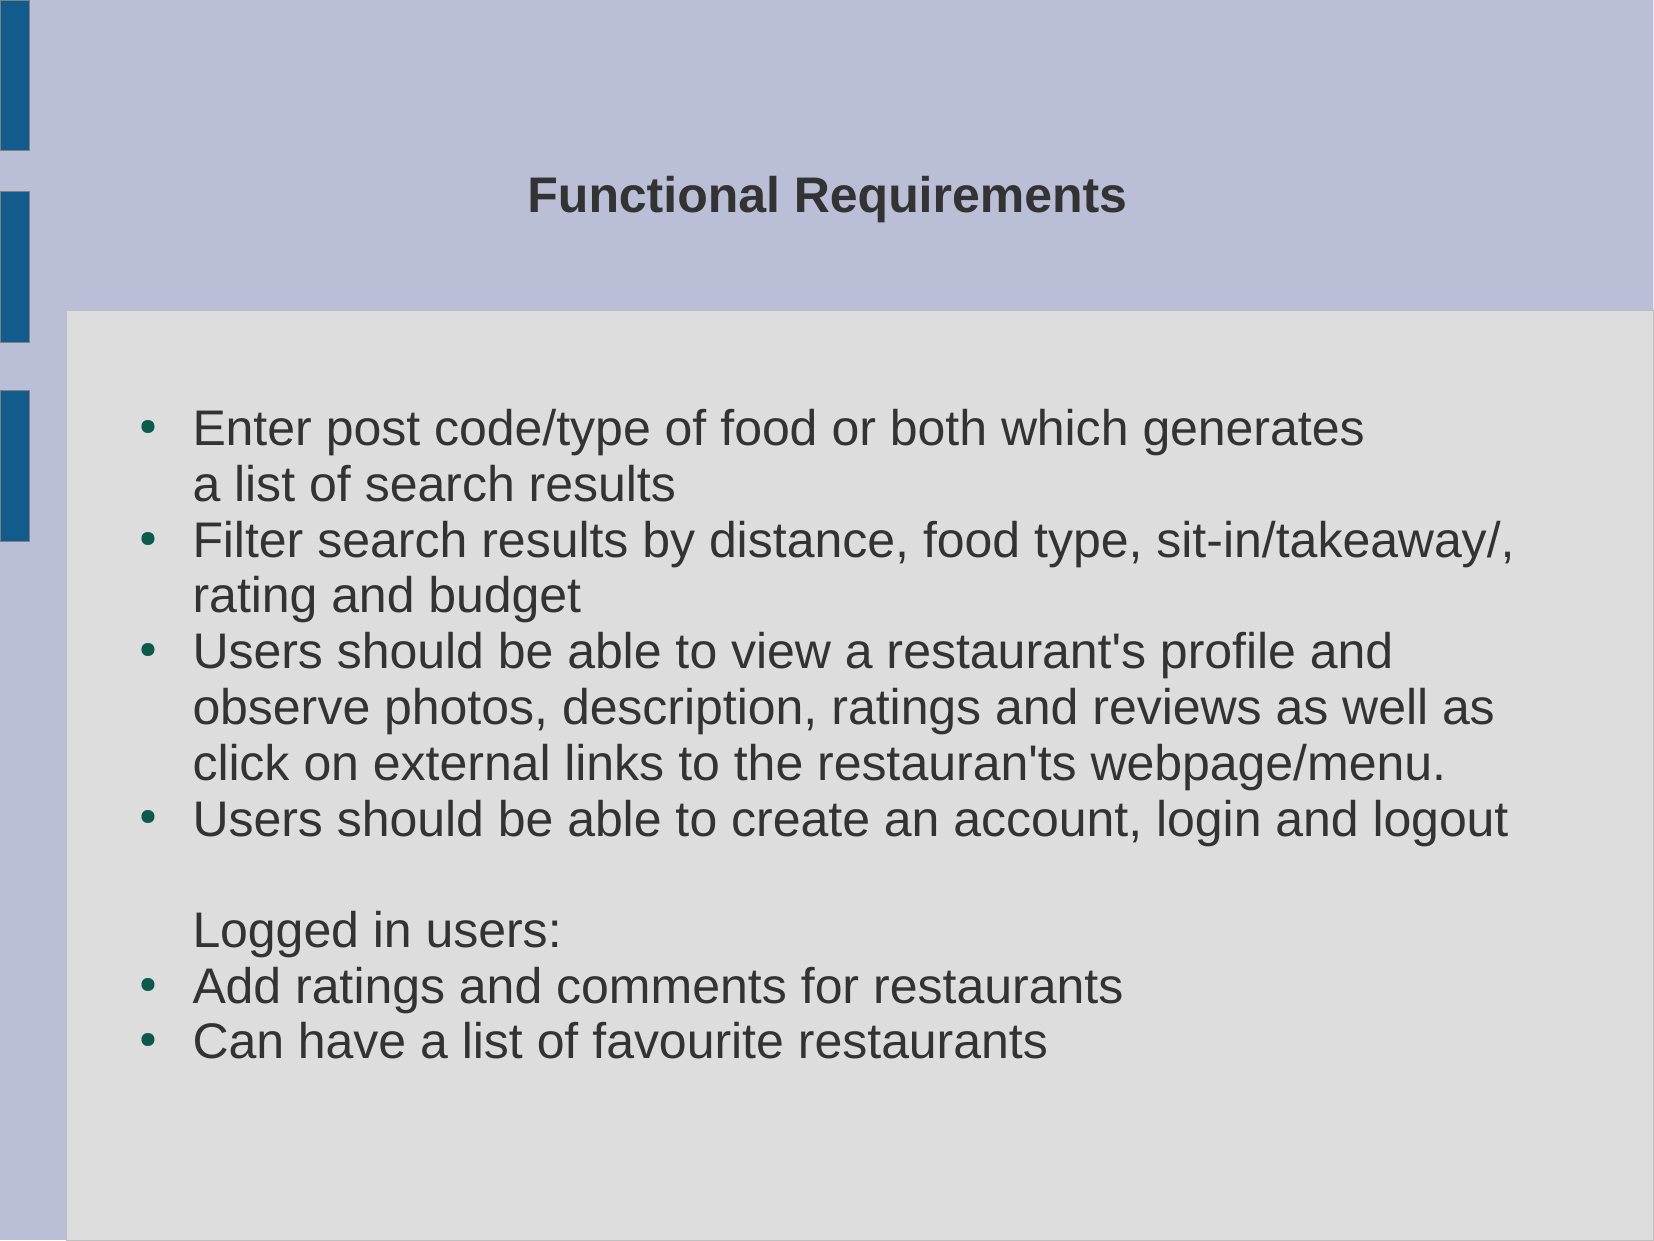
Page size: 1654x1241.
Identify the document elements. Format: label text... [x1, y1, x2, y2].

title Functional Requirements [121, 91, 1534, 299]
list Enter post code/type of food or both which generates a list of search results Filter search results by distance, food type, sit-in/takeaway/, rating and budget Users should be able to view a restaurant's profile and observe photos, description, ratings and reviews as well as click on external links to the restauran'ts webpage/menu. Users should be able to create an account, login and logout Logged in users: Add ratings and comments for restaurants Can have a list of favourite restaurants [121, 344, 1534, 1127]
